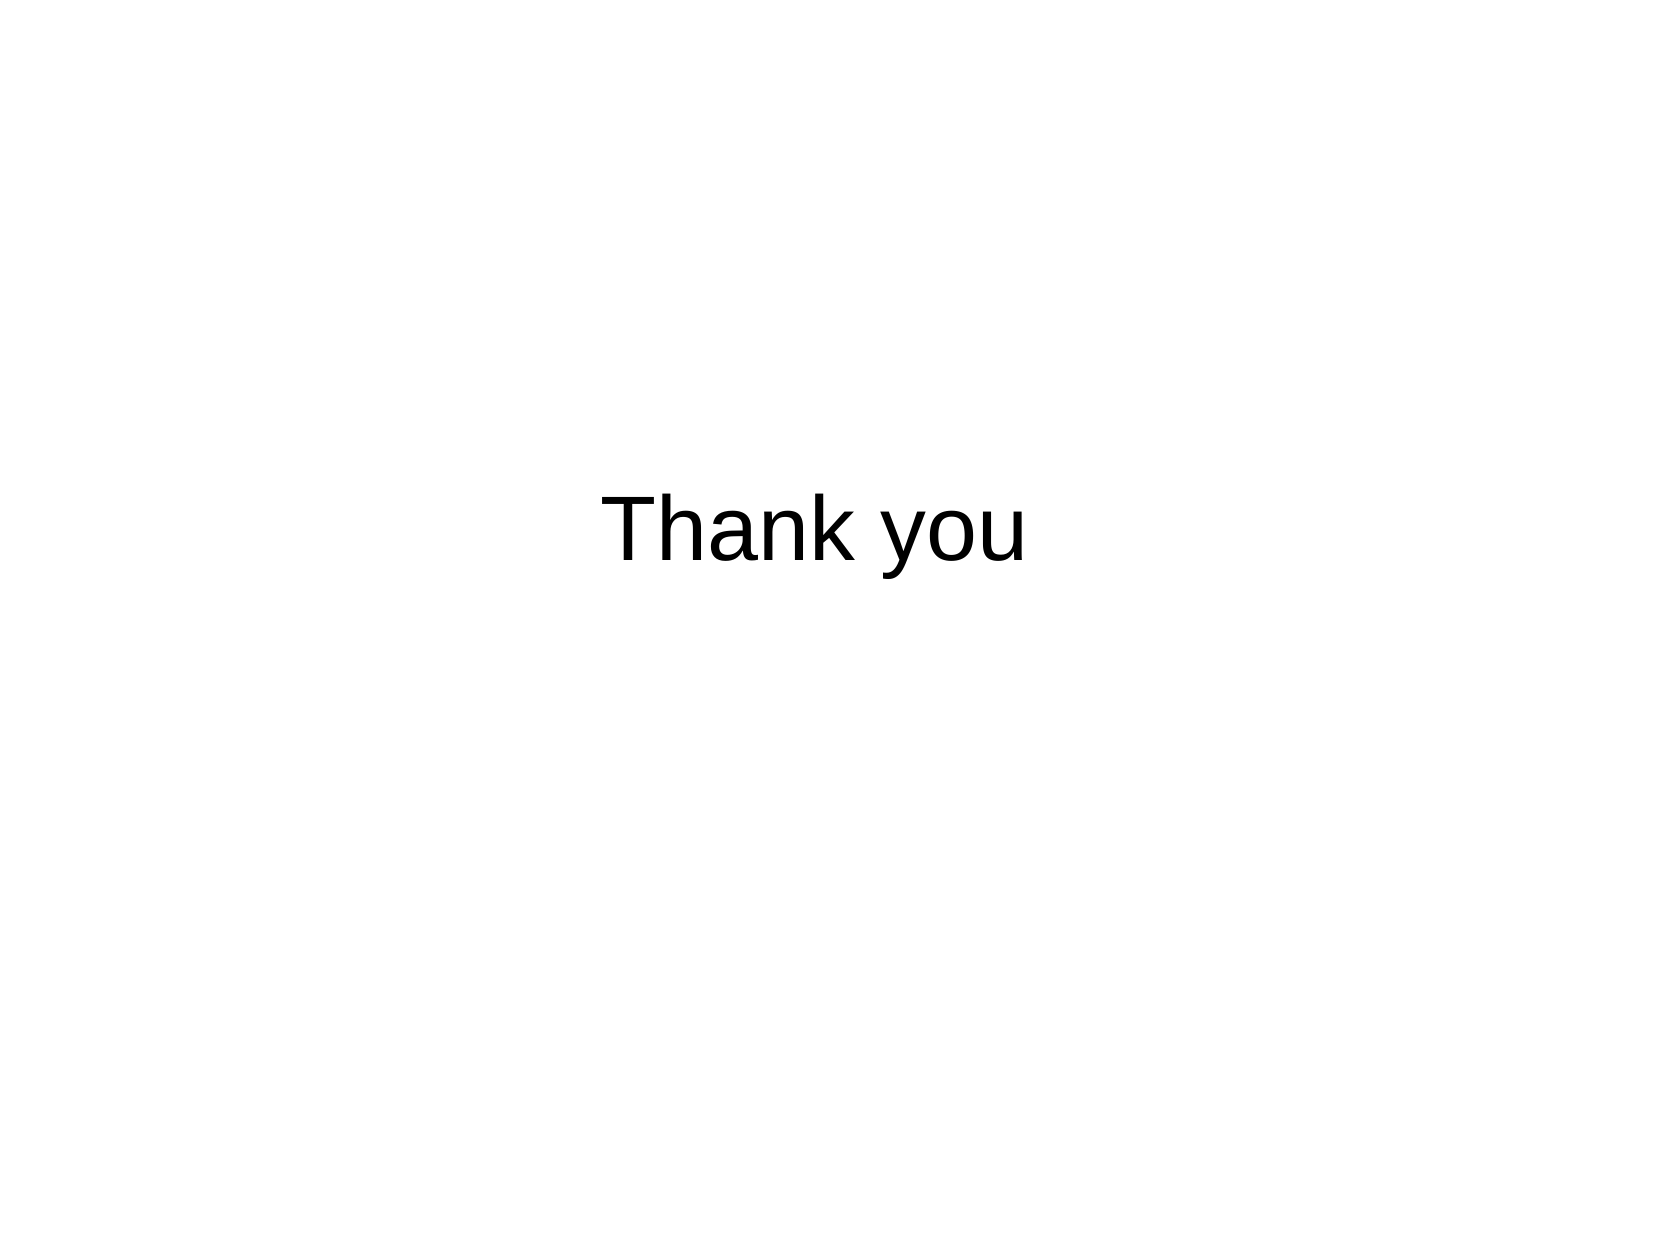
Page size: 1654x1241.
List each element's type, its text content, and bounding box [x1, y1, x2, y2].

title Thank you [70, 425, 1559, 633]
